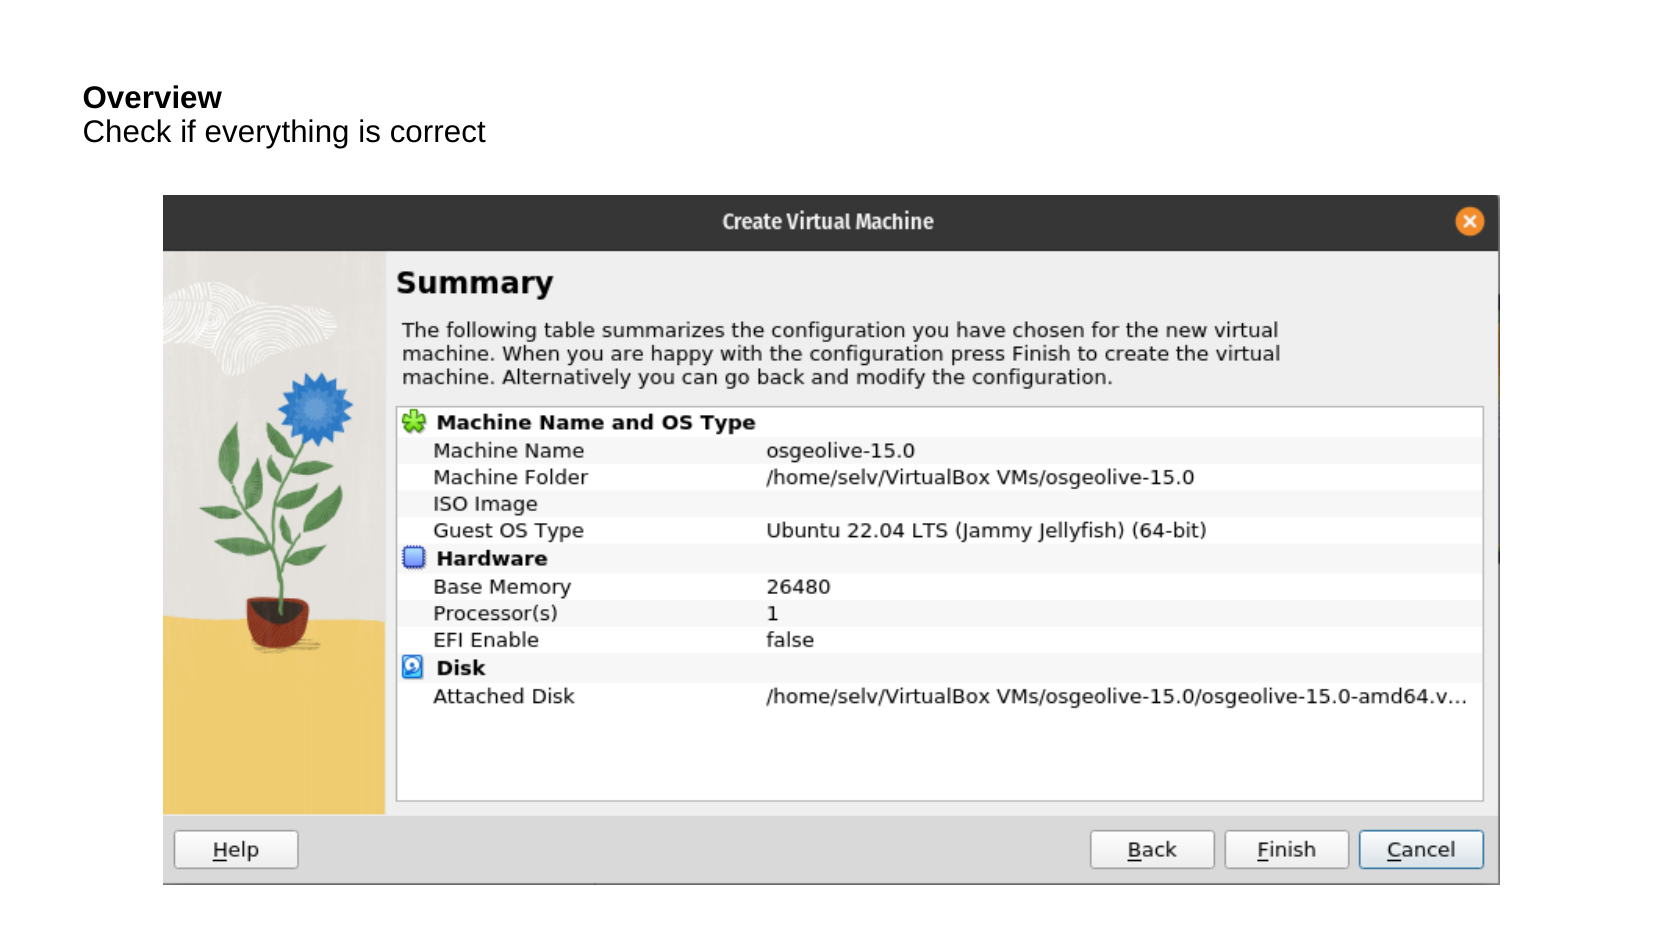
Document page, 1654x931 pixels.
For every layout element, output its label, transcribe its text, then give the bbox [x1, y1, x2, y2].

picture [163, 195, 1500, 886]
title Overview Check if everything is correct [82, 37, 1571, 193]
